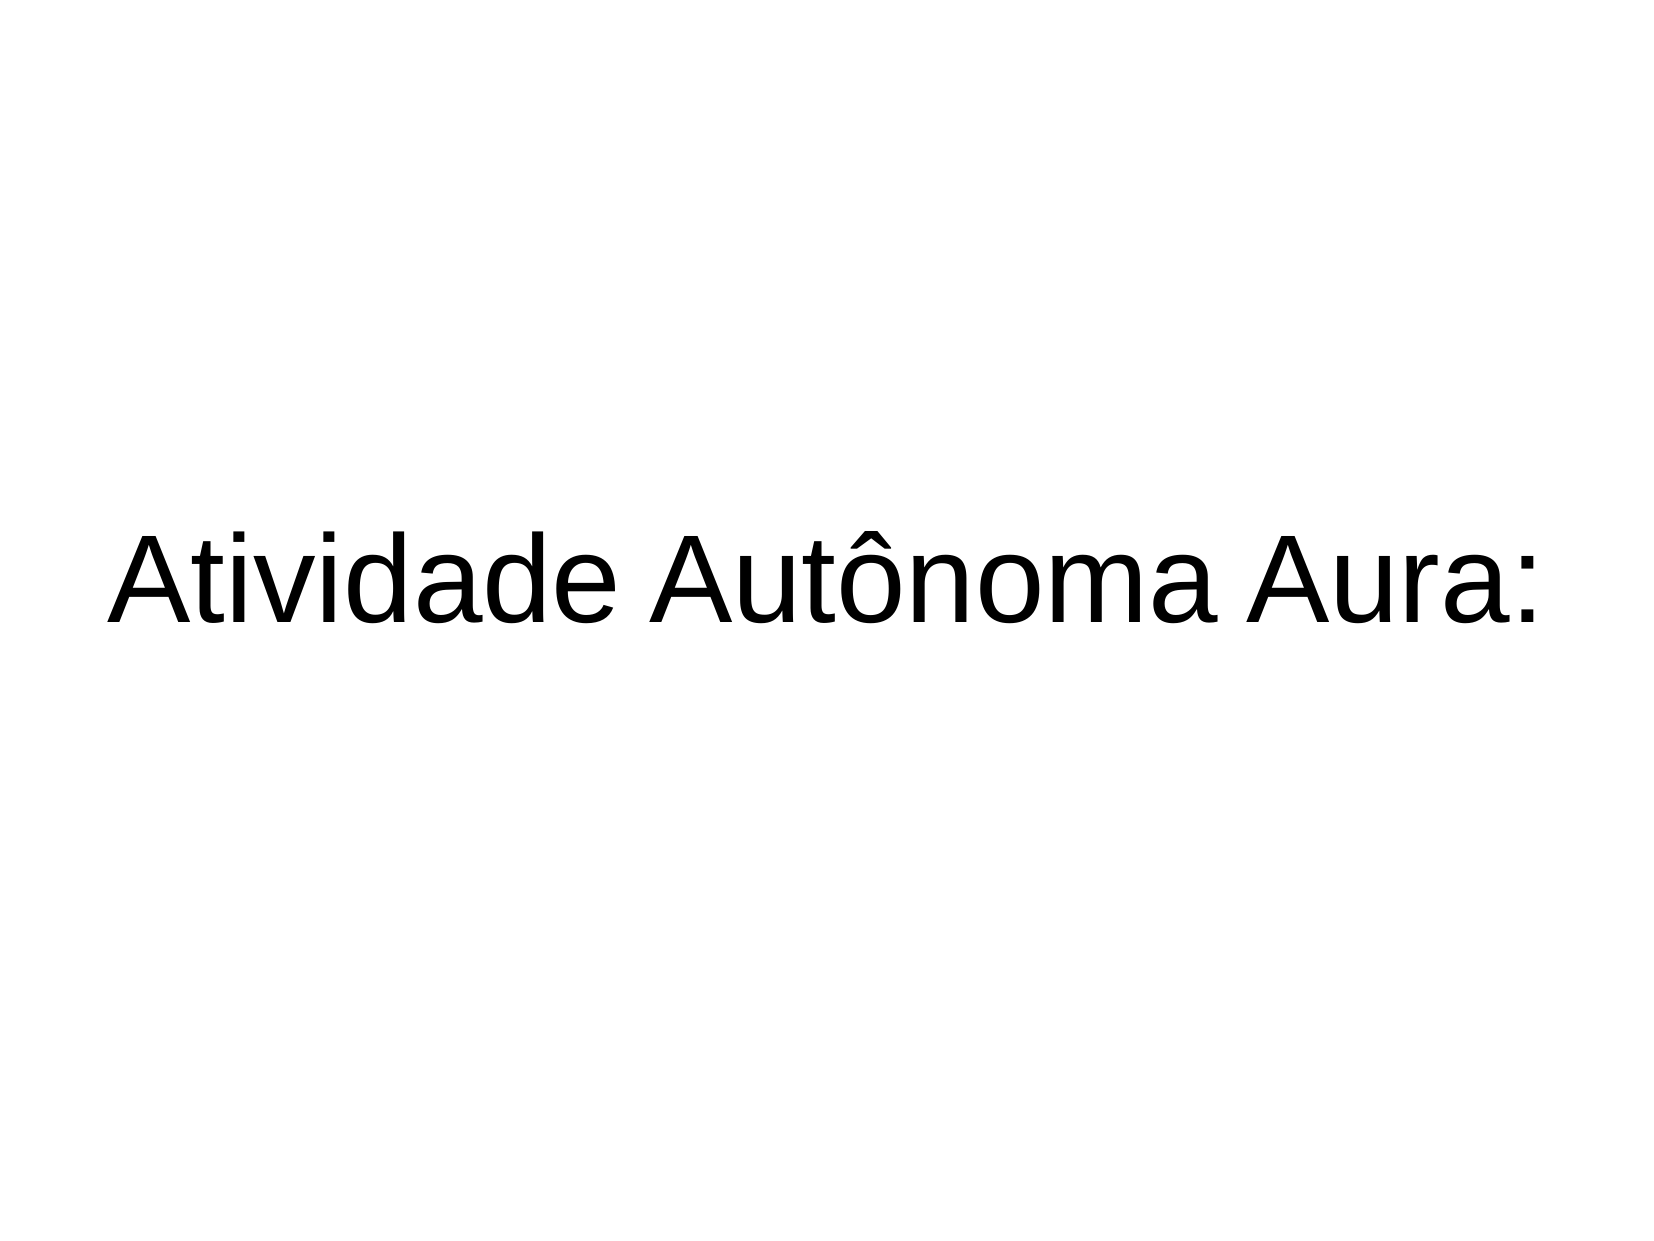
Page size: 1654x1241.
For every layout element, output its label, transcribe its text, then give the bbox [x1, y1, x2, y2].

subtitle Atividade Autônoma Aura: [82, 49, 1571, 1109]
